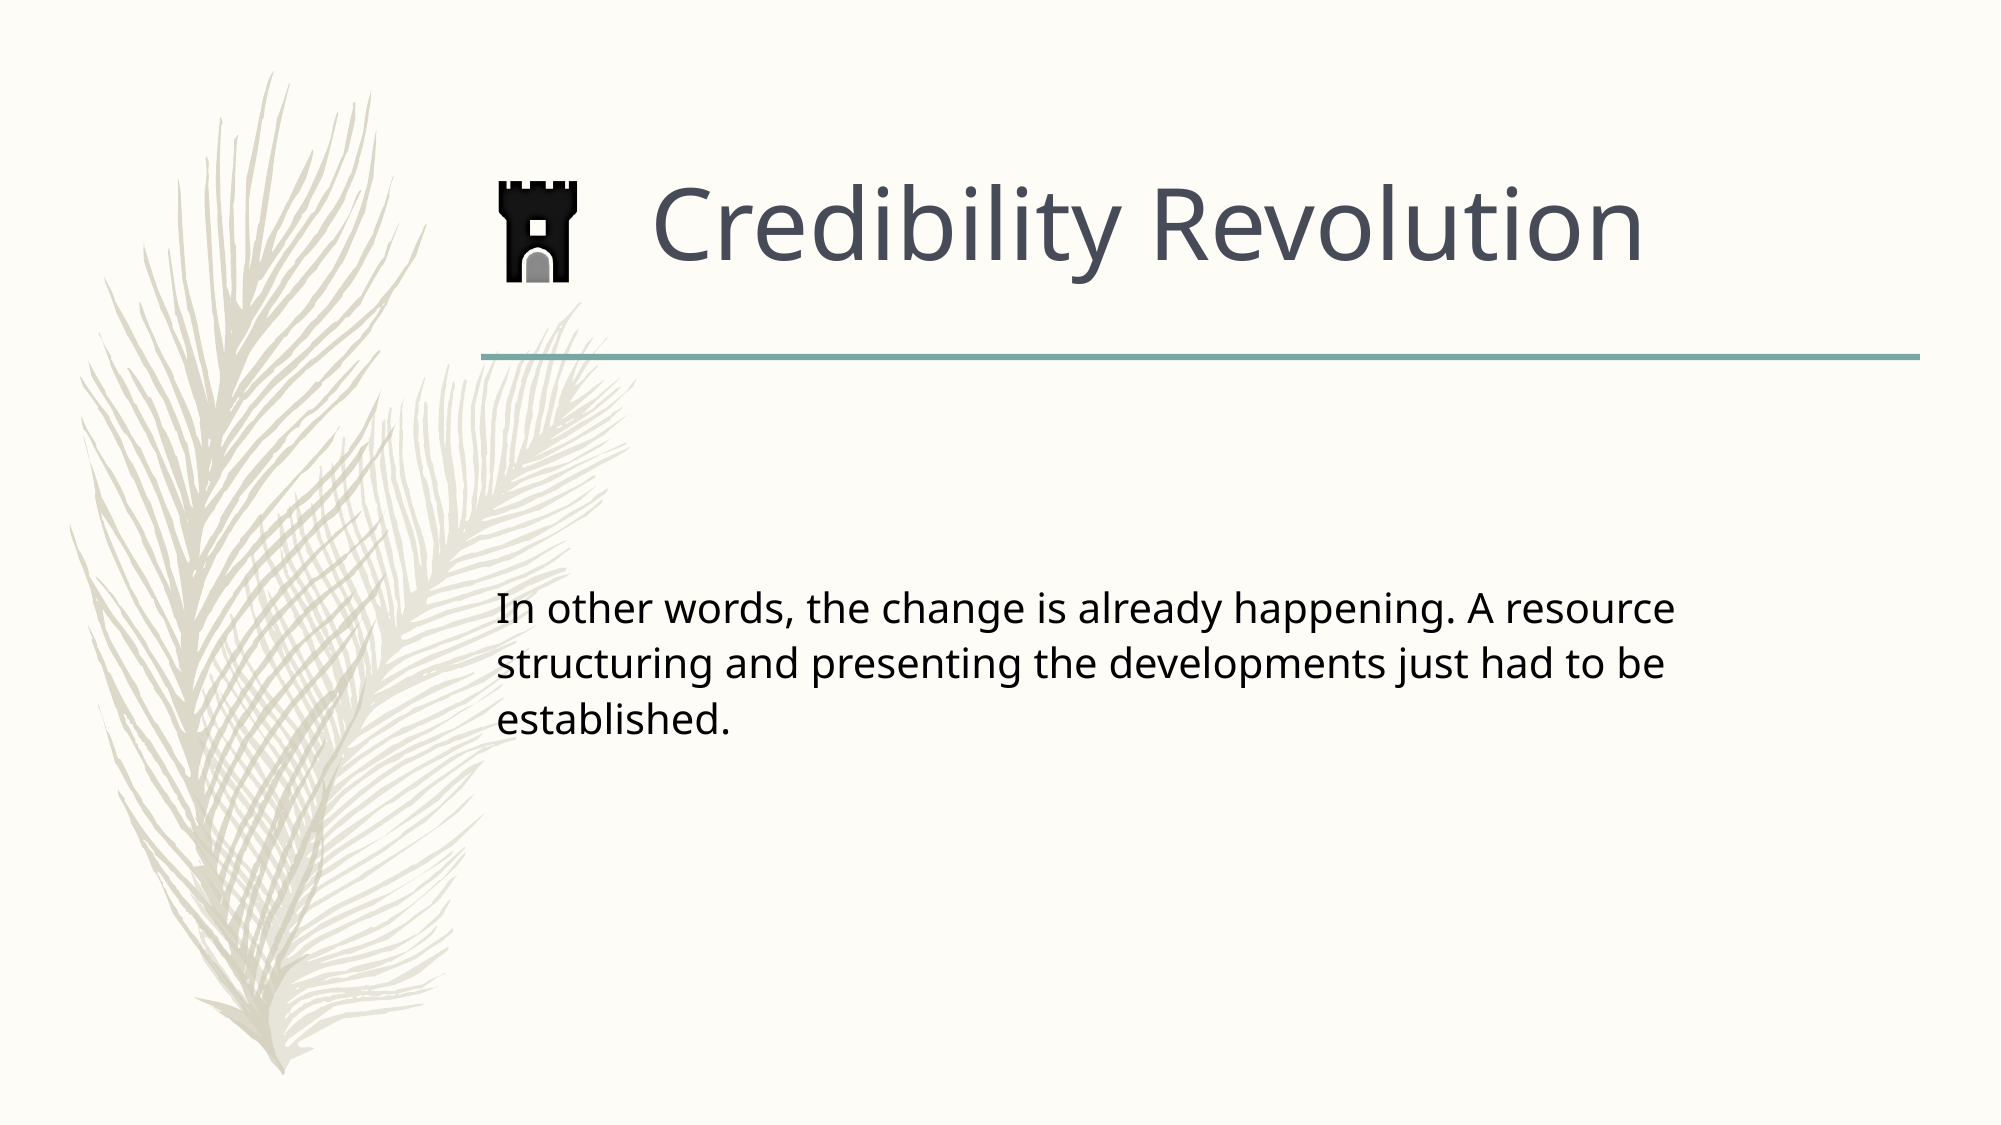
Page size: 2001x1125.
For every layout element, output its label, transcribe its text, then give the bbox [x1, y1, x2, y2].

list In other words, the change is already happening. A resource structuring and presenting the developments just had to be established. [481, 349, 1920, 1065]
title Credibility Revolution [635, 157, 1920, 349]
picture [482, 171, 595, 285]
